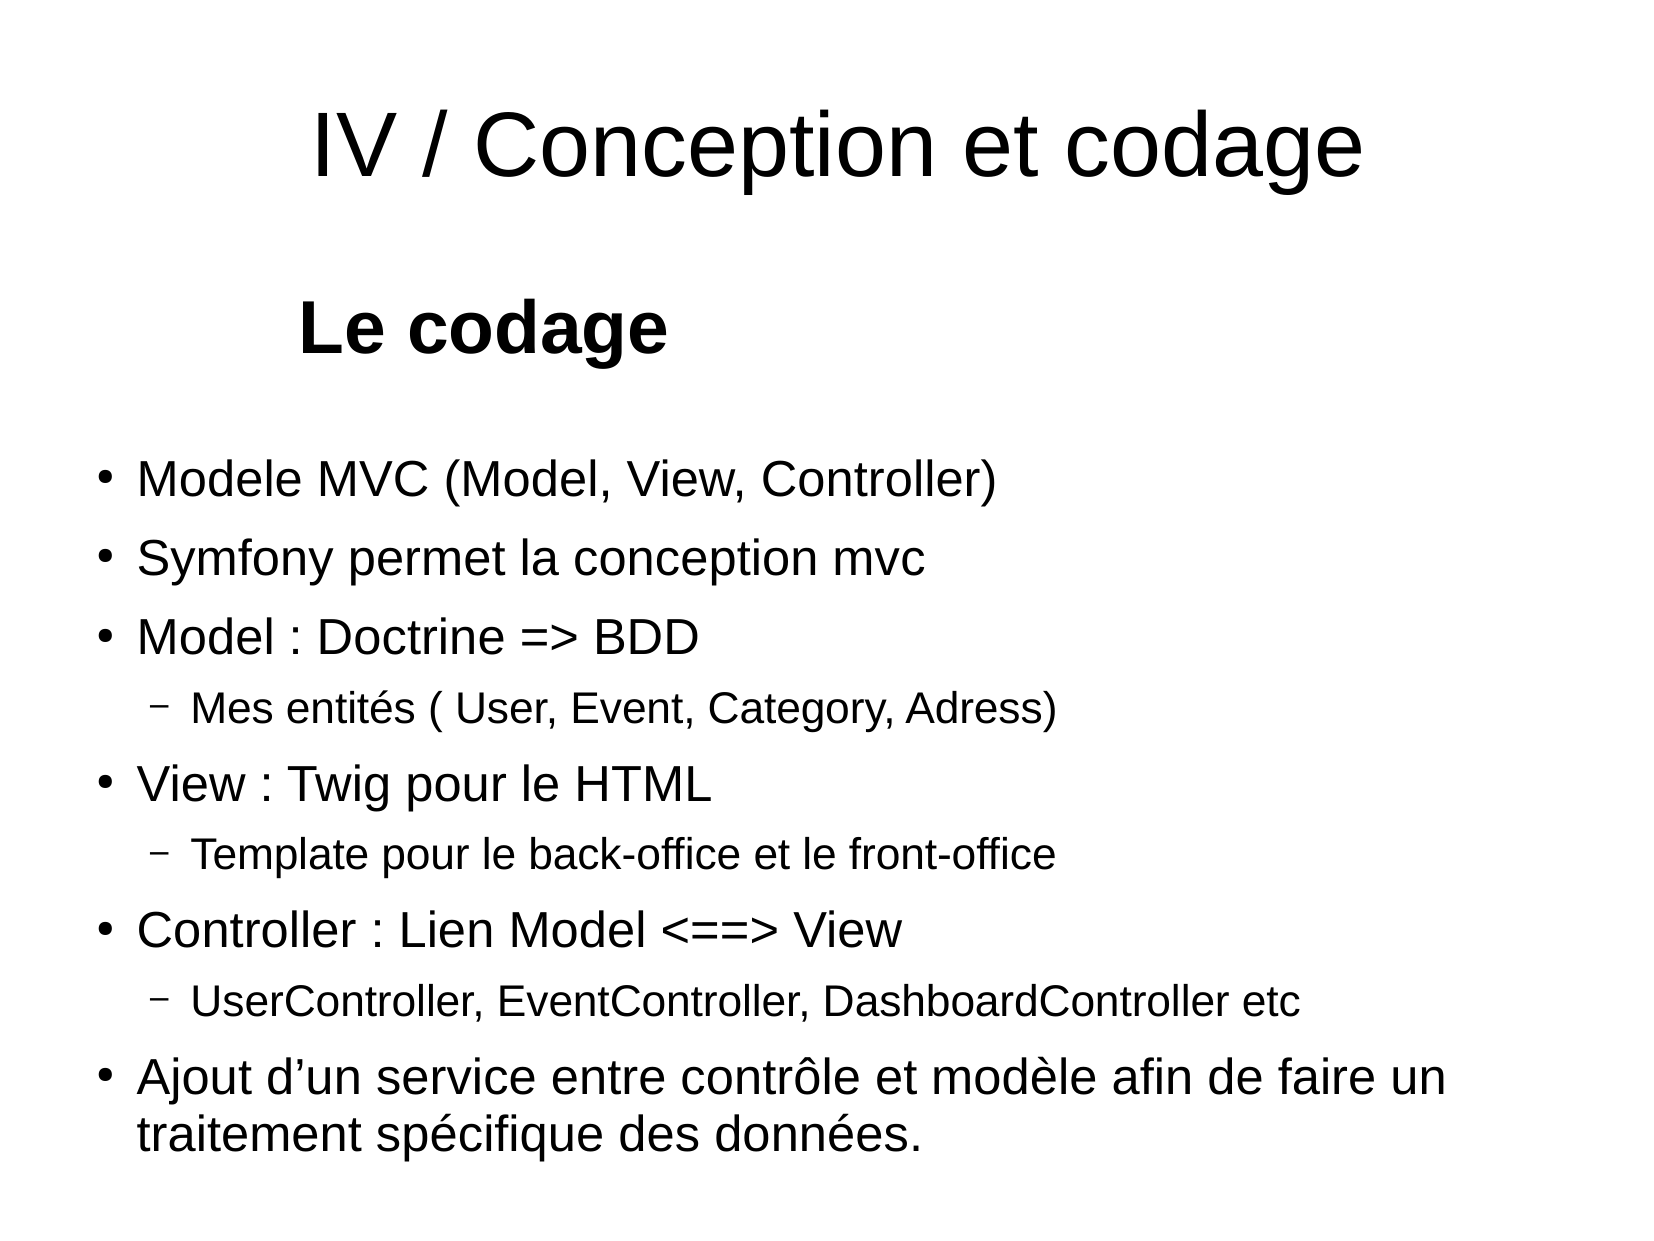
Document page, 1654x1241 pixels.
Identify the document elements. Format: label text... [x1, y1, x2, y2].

title Le codage [0, 224, 1229, 432]
list Modele MVC (Model, View, Controller) Symfony permet la conception mvc Model : Doctrine => BDD Mes entités ( User, Event, Category, Adress) View : Twig pour le HTML Template pour le back-office et le front-office Controller : Lien Model <==> View UserController, EventController, DashboardController etc Ajout d’un service entre contrôle et modèle afin de faire un traitement spécifique des données. [82, 450, 1571, 1170]
title IV / Conception et codage [94, 40, 1583, 249]
